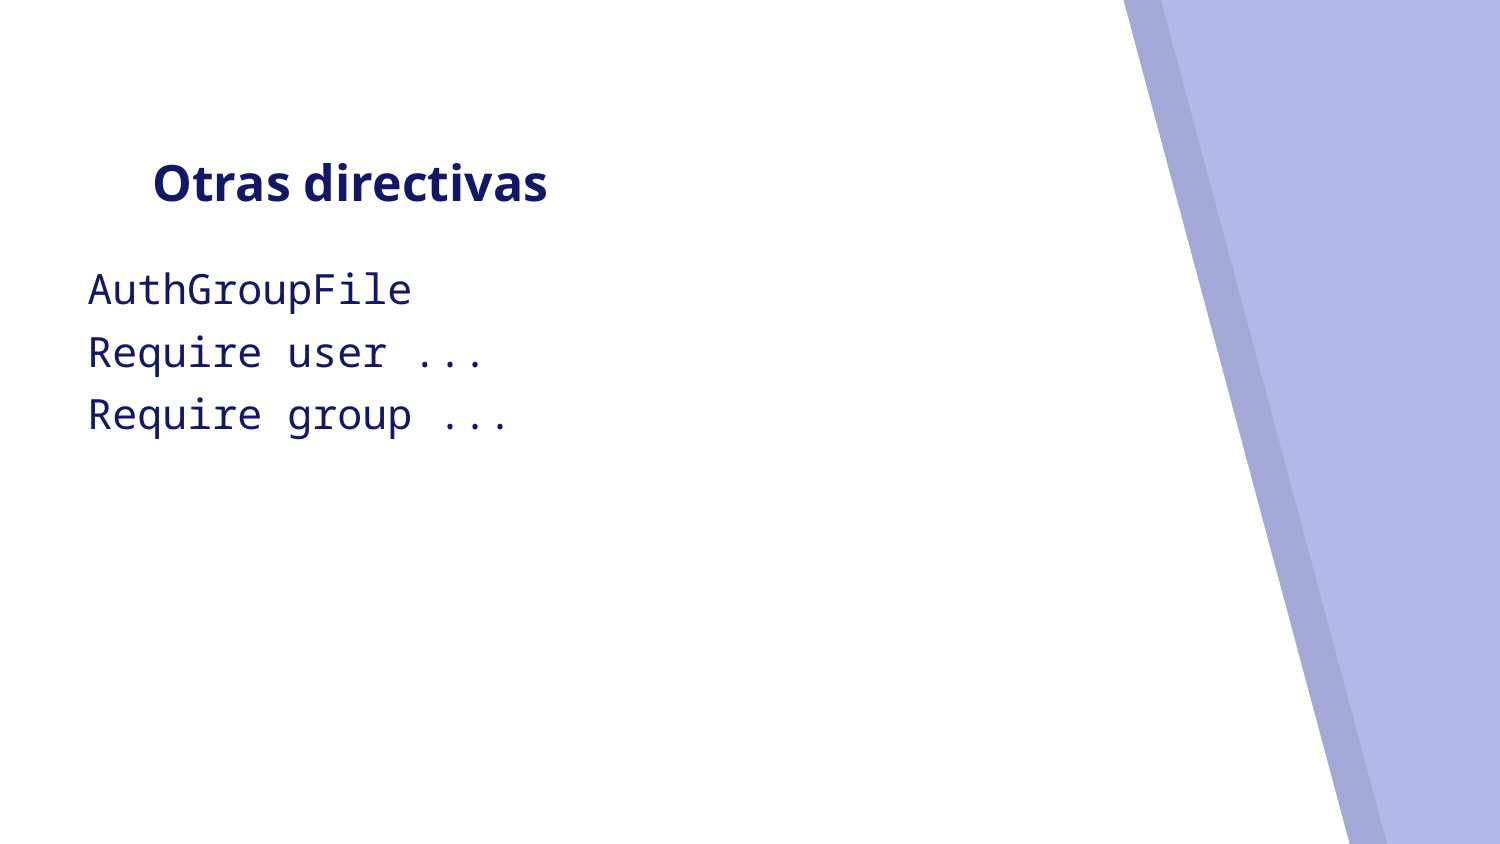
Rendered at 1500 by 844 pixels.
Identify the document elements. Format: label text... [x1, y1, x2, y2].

list AuthGroupFile Require user ... Require group ... [47, 248, 1381, 497]
title Otras directivas [137, 146, 1276, 227]
